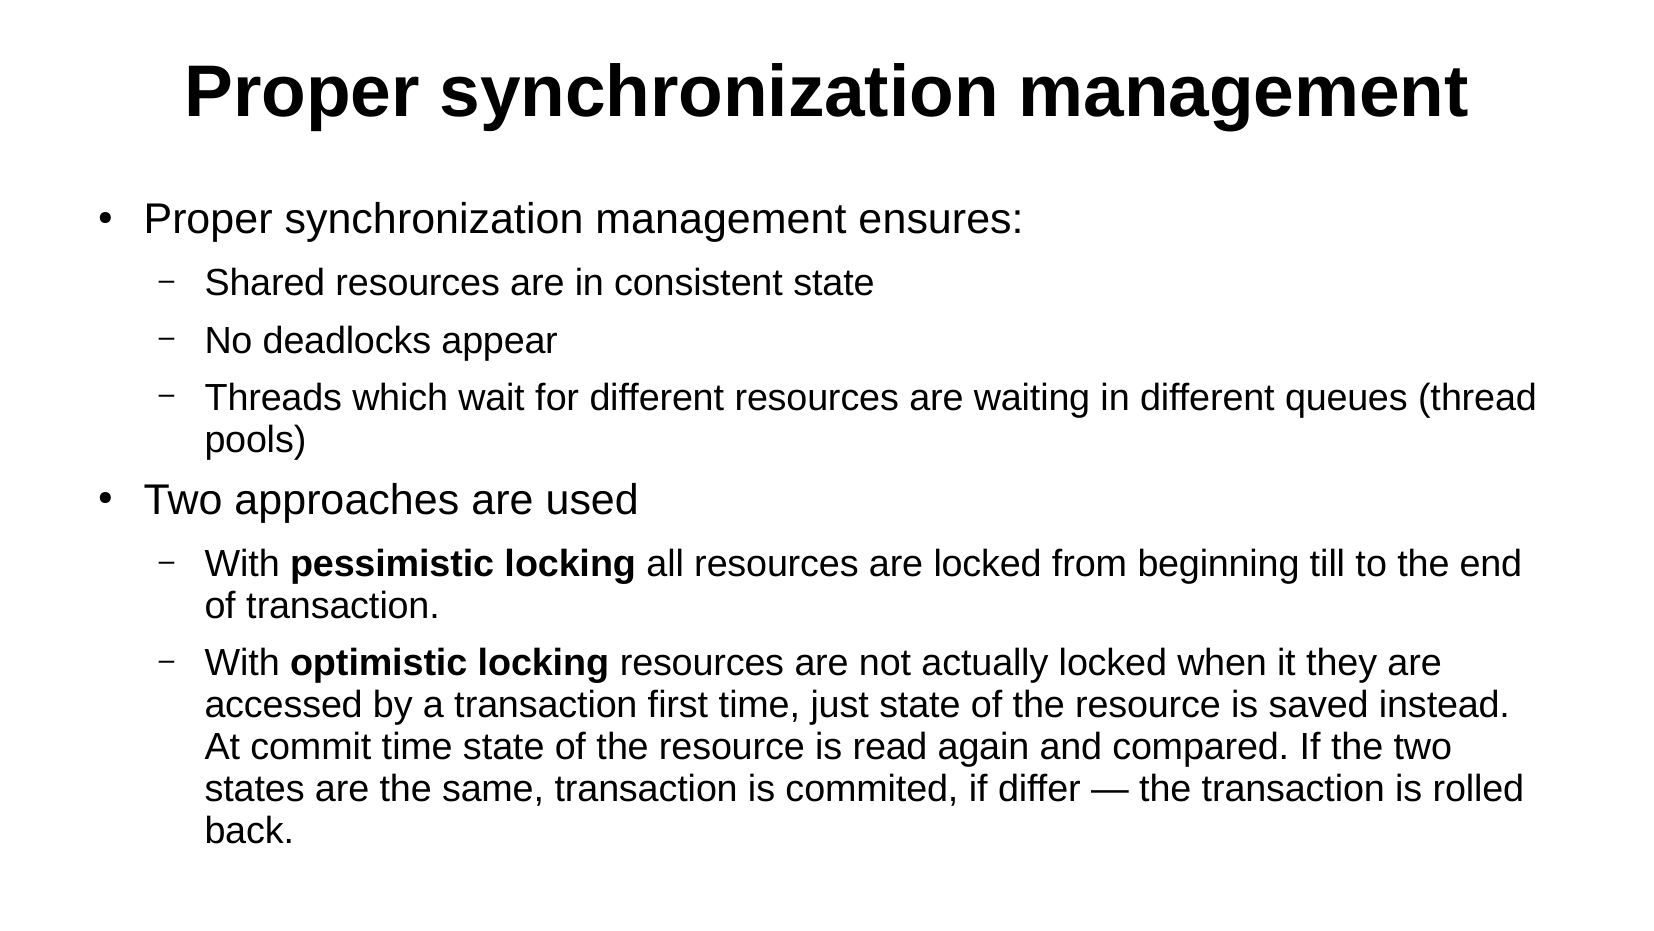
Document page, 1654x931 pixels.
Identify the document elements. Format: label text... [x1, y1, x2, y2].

list Proper synchronization management ensures: Shared resources are in consistent state No deadlocks appear Threads which wait for different resources are waiting in different queues (thread pools) Two approaches are used With pessimistic locking all resources are locked from beginning till to the end of transaction. With optimistic locking resources are not actually locked when it they are accessed by a transaction first time, just state of the resource is saved instead. At commit time state of the resource is read again and compared. If the two states are the same, transaction is commited, if differ — the transaction is rolled back. [82, 194, 1538, 889]
title Proper synchronization management [82, 9, 1571, 174]
